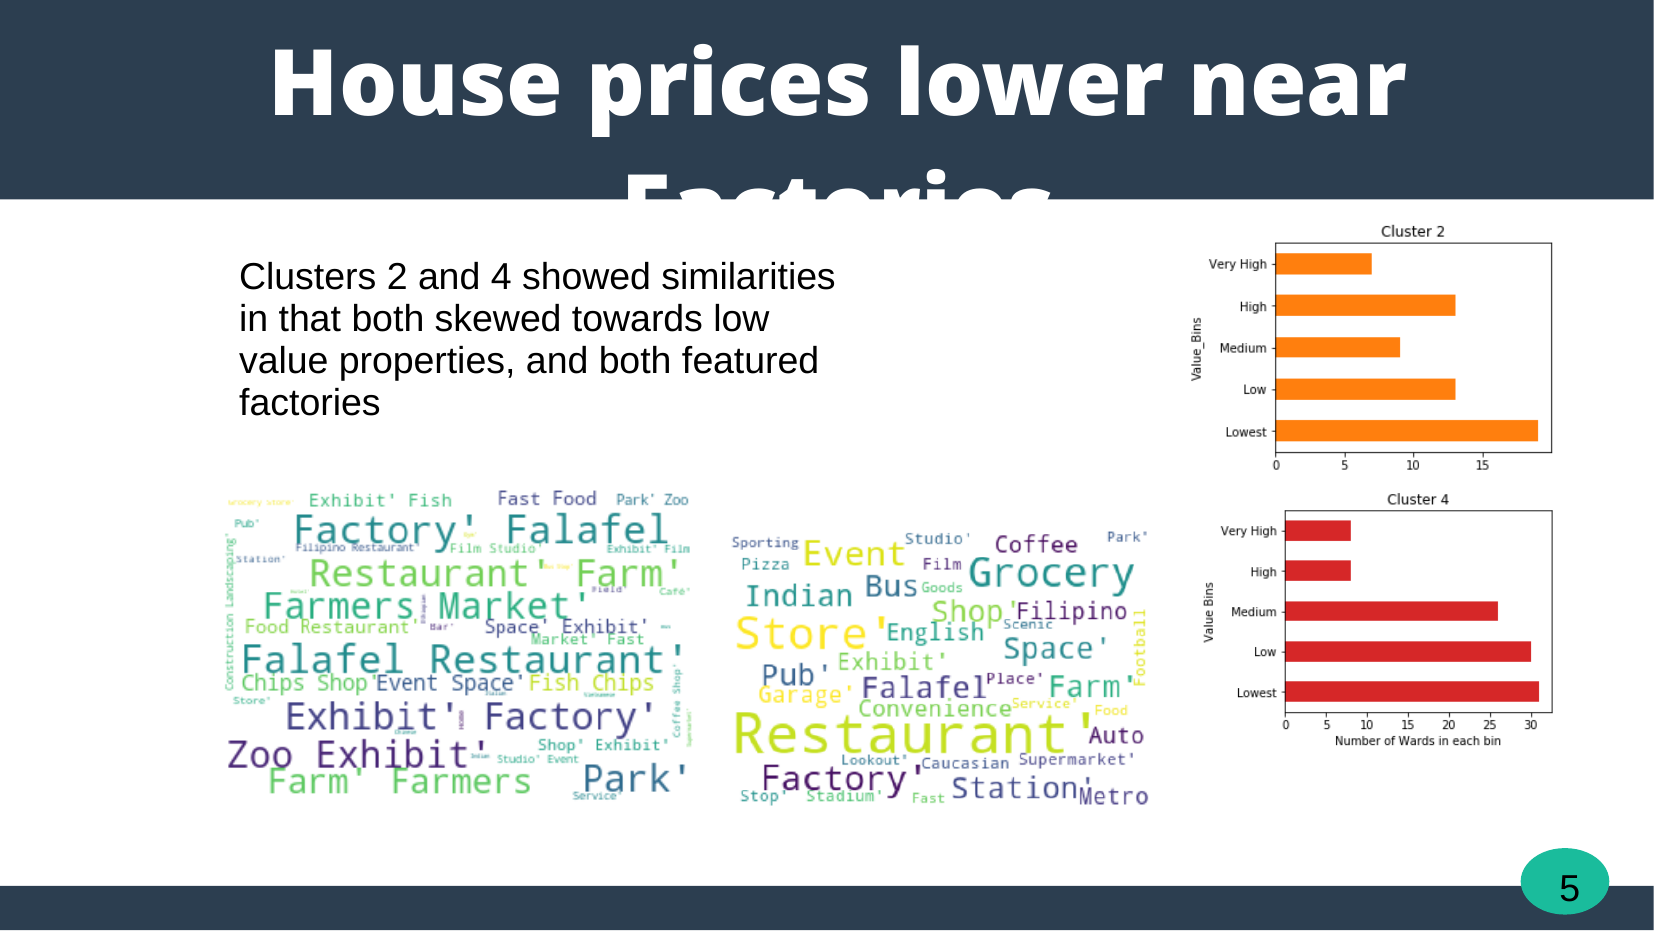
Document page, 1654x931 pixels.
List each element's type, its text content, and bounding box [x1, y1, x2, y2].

picture [1169, 219, 1603, 768]
text_box <number> [1544, 860, 1654, 917]
title House prices lower near Factories [94, 17, 1583, 110]
picture [720, 519, 1156, 821]
picture [212, 484, 695, 811]
text_box Clusters 2 and 4 showed similarities in that both skewed towards low value properties, and both featured factories [224, 248, 863, 449]
